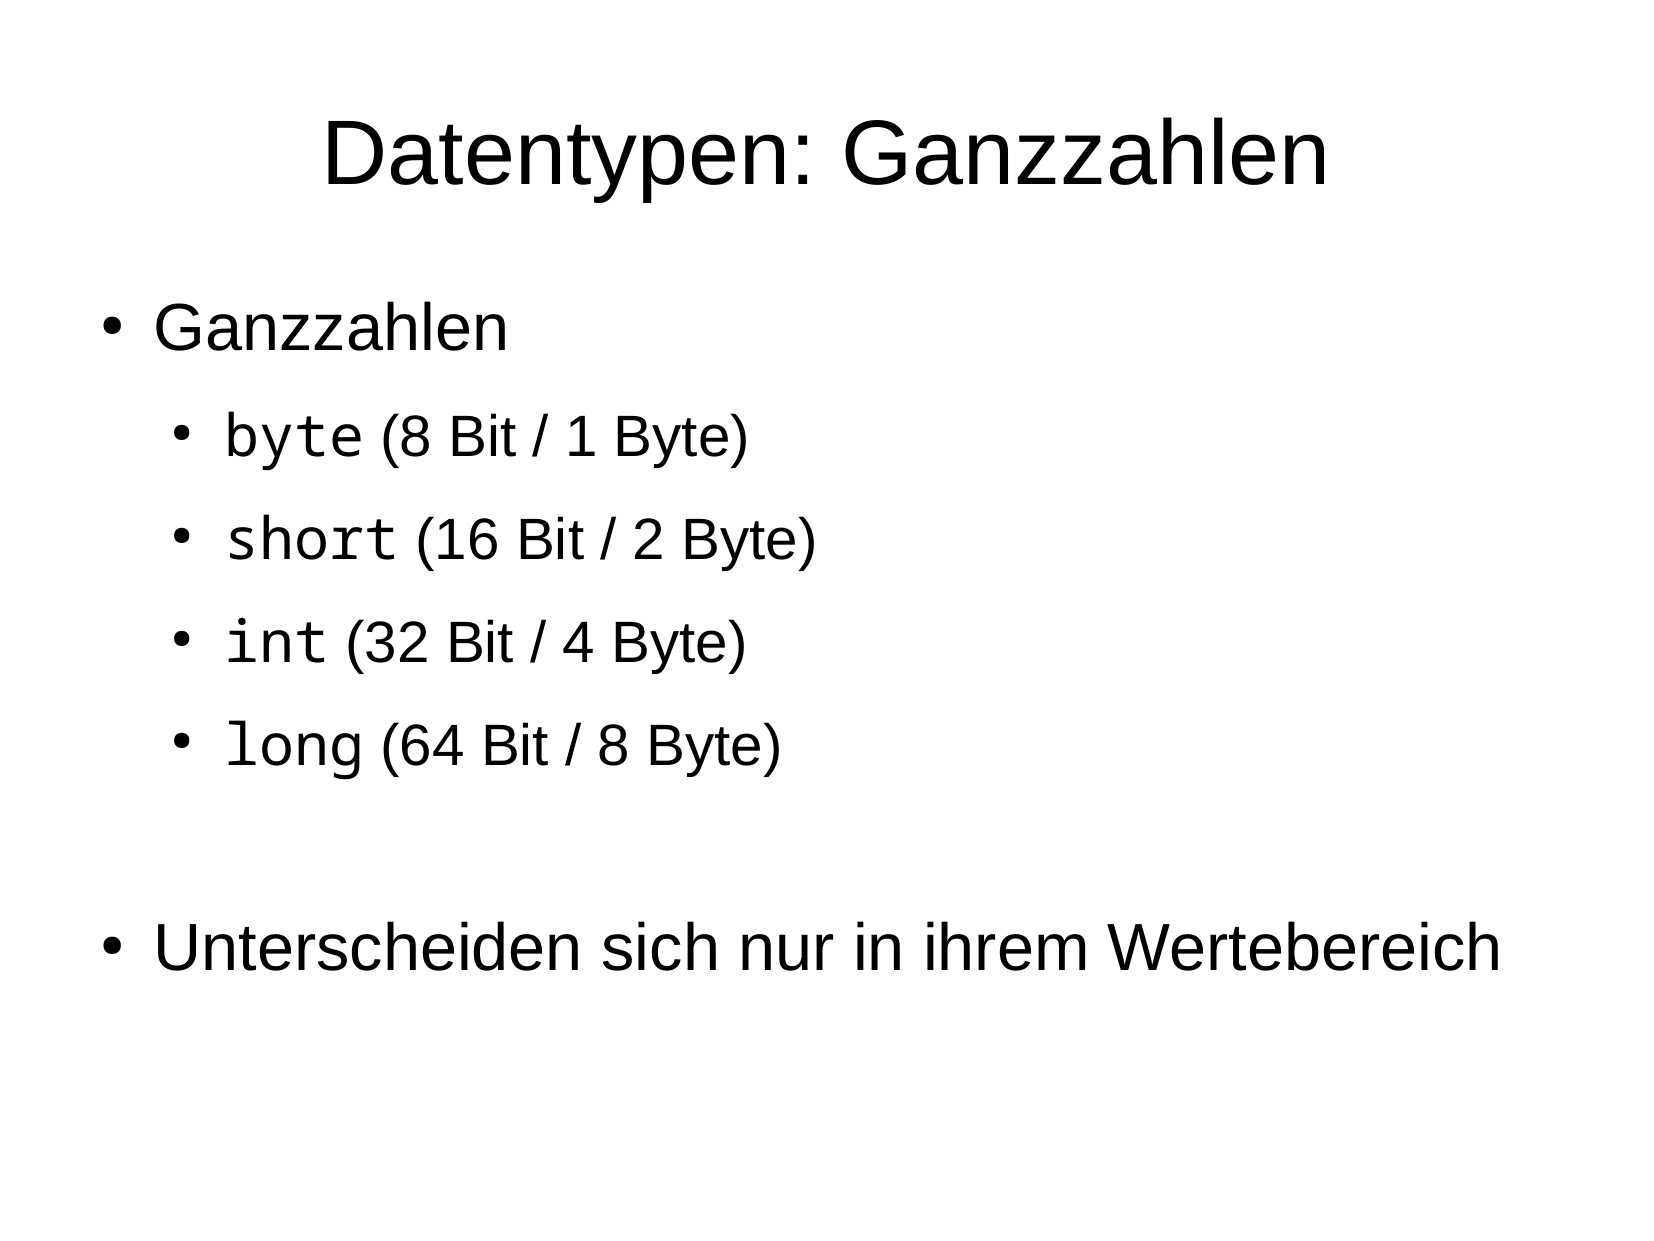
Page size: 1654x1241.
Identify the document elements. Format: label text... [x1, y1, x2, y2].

list Ganzzahlen byte (8 Bit / 1 Byte) short (16 Bit / 2 Byte) int (32 Bit / 4 Byte) long (64 Bit / 8 Byte) Unterscheiden sich nur in ihrem Wertebereich [82, 290, 1571, 1109]
title Datentypen: Ganzzahlen [82, 49, 1571, 257]
